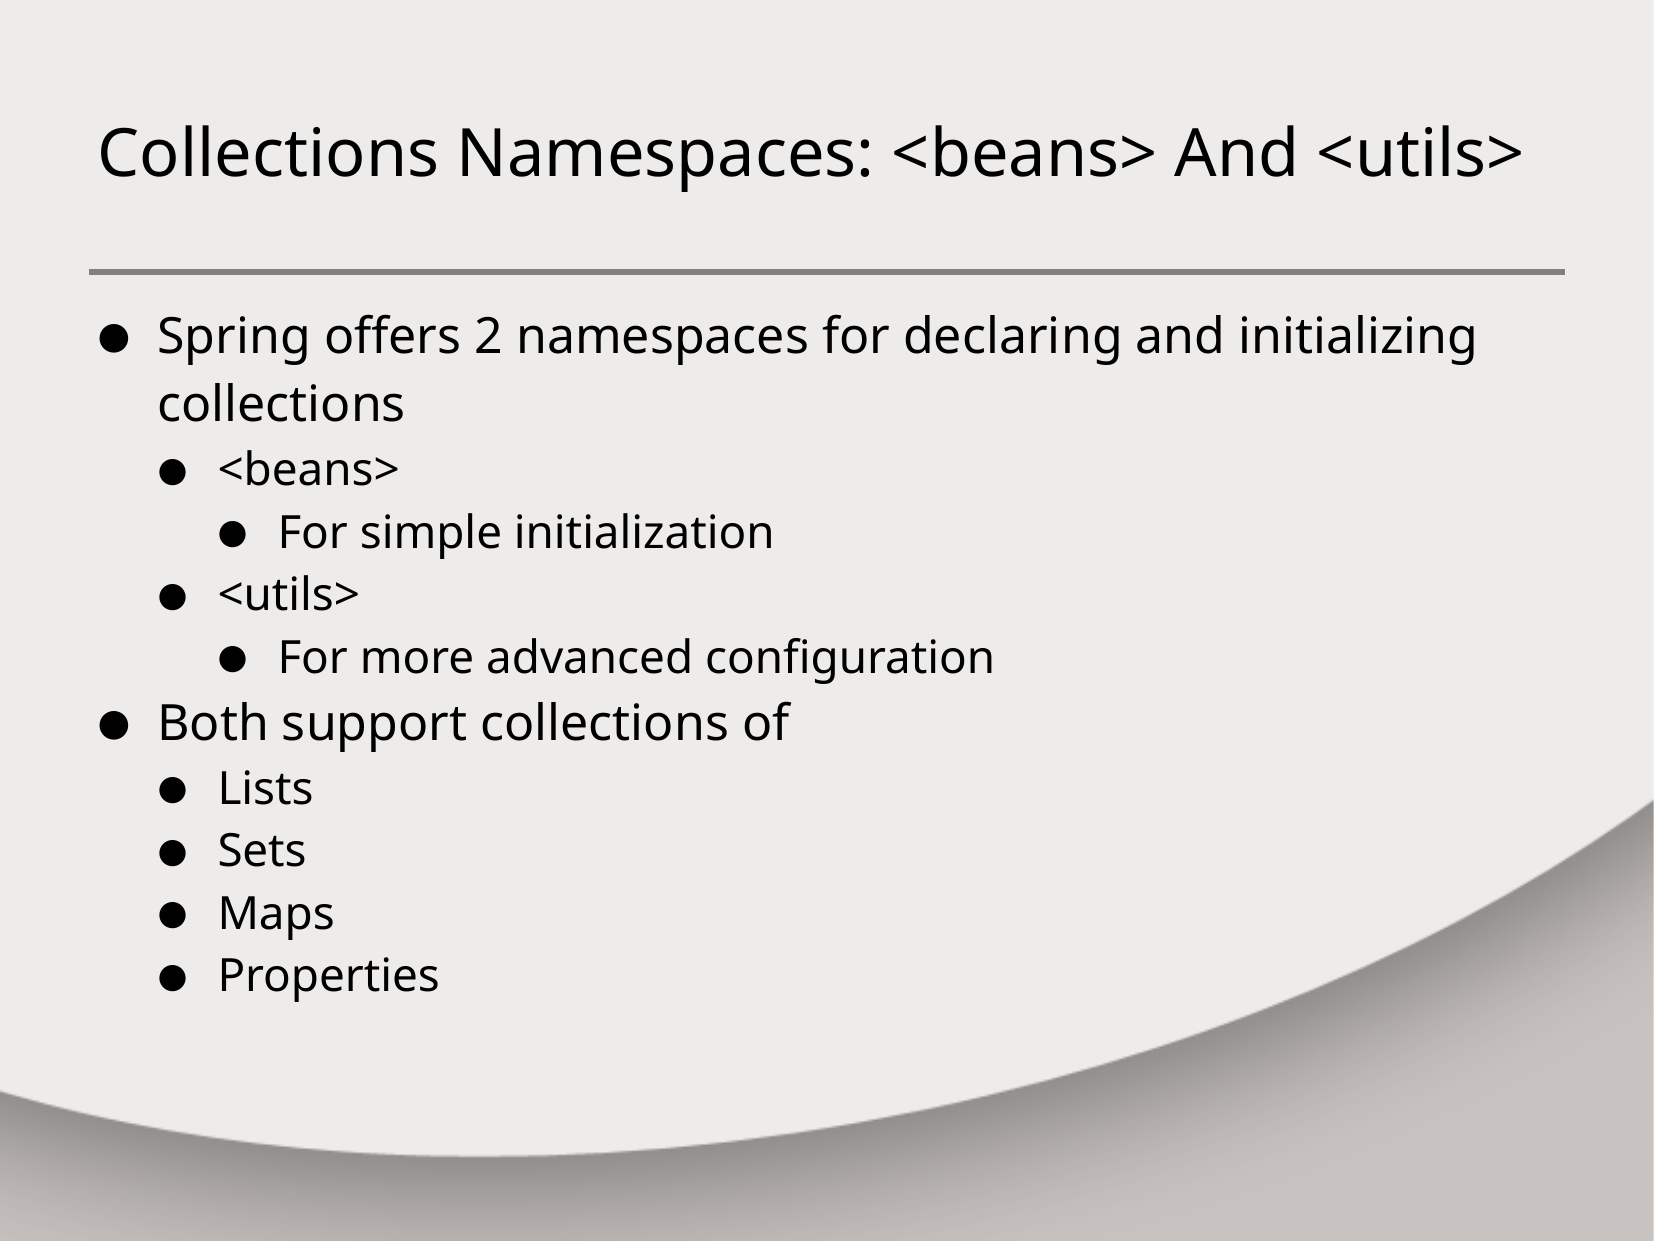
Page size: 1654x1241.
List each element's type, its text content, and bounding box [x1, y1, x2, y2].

title Collections Namespaces: <beans> And <utils> [97, 75, 1561, 226]
picture [0, 0, 1654, 1241]
list Spring offers 2 namespaces for declaring and initializing collections <beans> For simple initialization <utils> For more advanced configuration Both support collections of Lists Sets Maps Properties [97, 300, 1561, 1163]
